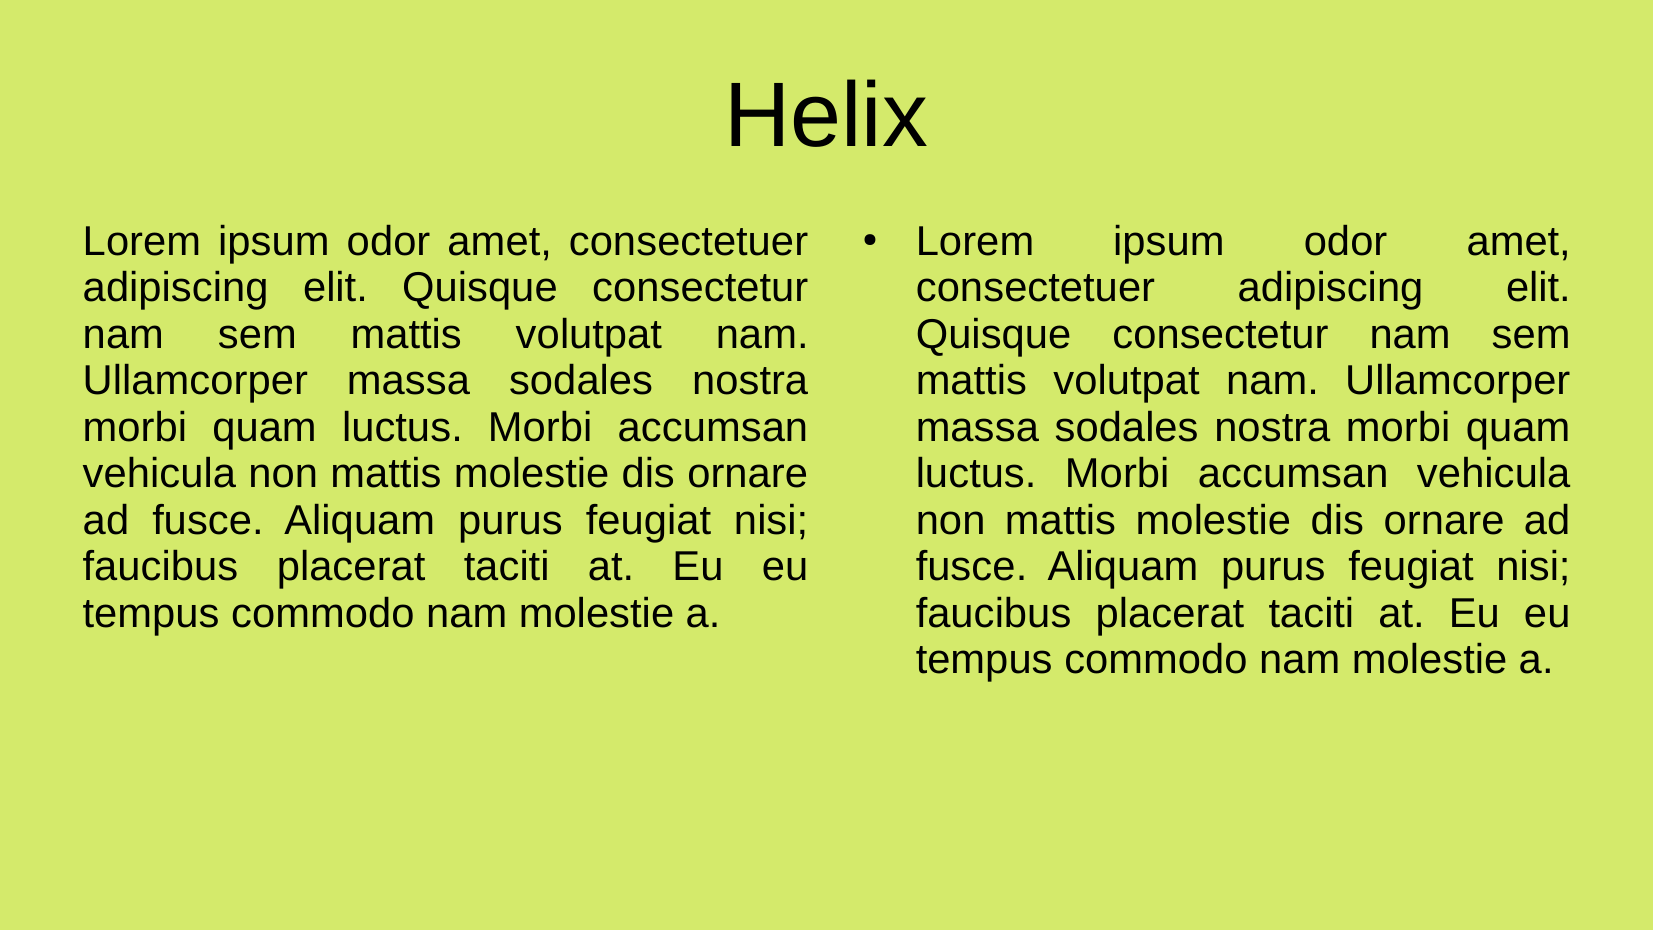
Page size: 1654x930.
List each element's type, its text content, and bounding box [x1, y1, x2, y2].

list Lorem ipsum odor amet, consectetuer adipiscing elit. Quisque consectetur nam sem mattis volutpat nam. Ullamcorper massa sodales nostra morbi quam luctus. Morbi accumsan vehicula non mattis molestie dis ornare ad fusce. Aliquam purus feugiat nisi; faucibus placerat taciti at. Eu eu tempus commodo nam molestie a. [844, 217, 1571, 757]
title Helix [82, 37, 1571, 193]
list Lorem ipsum odor amet, consectetuer adipiscing elit. Quisque consectetur nam sem mattis volutpat nam. Ullamcorper massa sodales nostra morbi quam luctus. Morbi accumsan vehicula non mattis molestie dis ornare ad fusce. Aliquam purus feugiat nisi; faucibus placerat taciti at. Eu eu tempus commodo nam molestie a. [82, 217, 809, 757]
